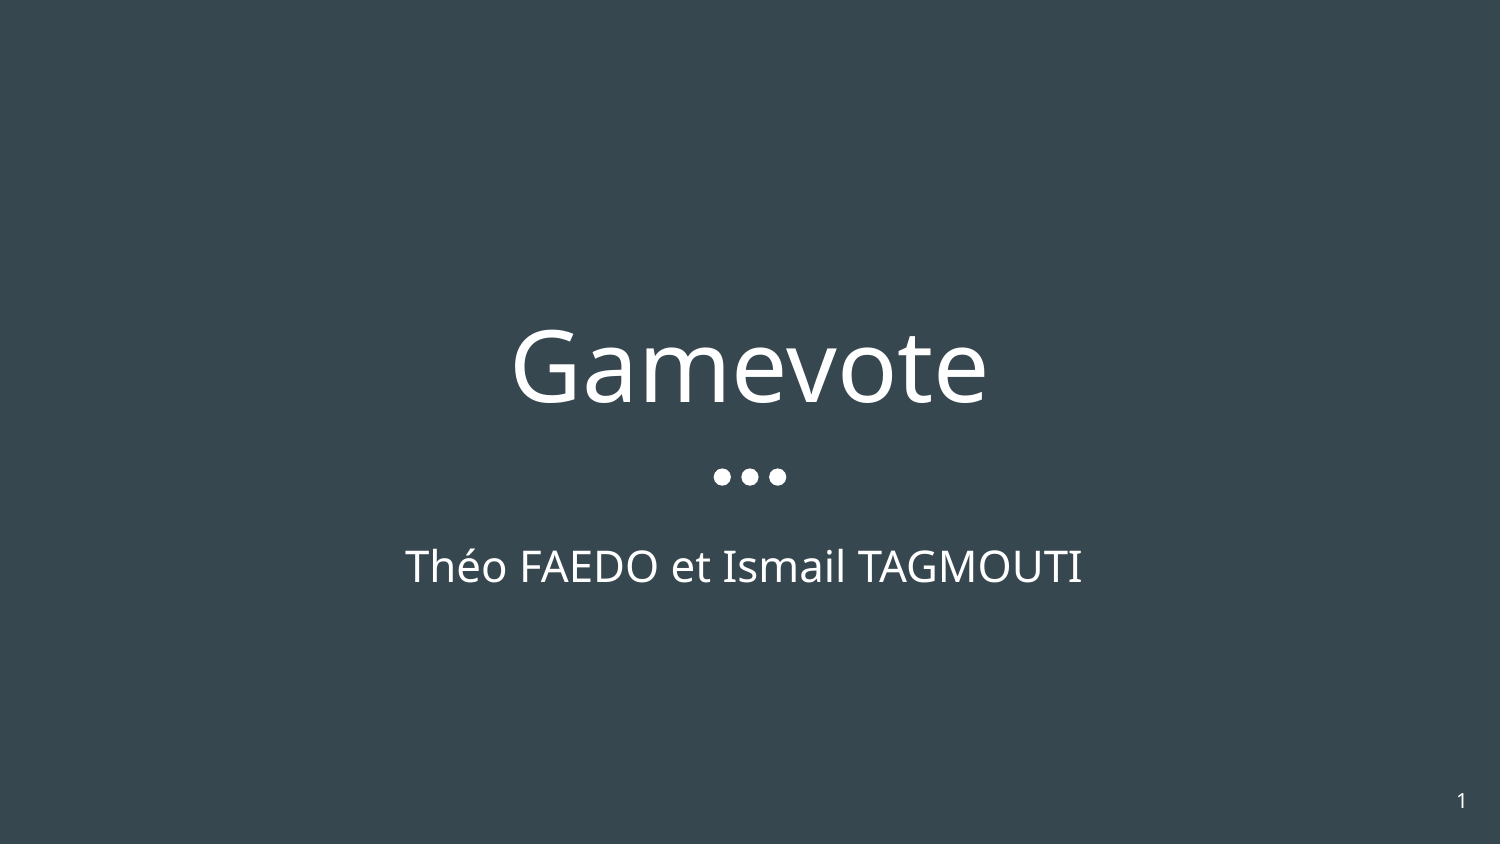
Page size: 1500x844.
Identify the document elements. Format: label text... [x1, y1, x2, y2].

subtitle Théo FAEDO et Ismail TAGMOUTI [110, 520, 1390, 651]
slide_number <number> [1392, 767, 1483, 833]
title Gamevote [110, 162, 1390, 447]
